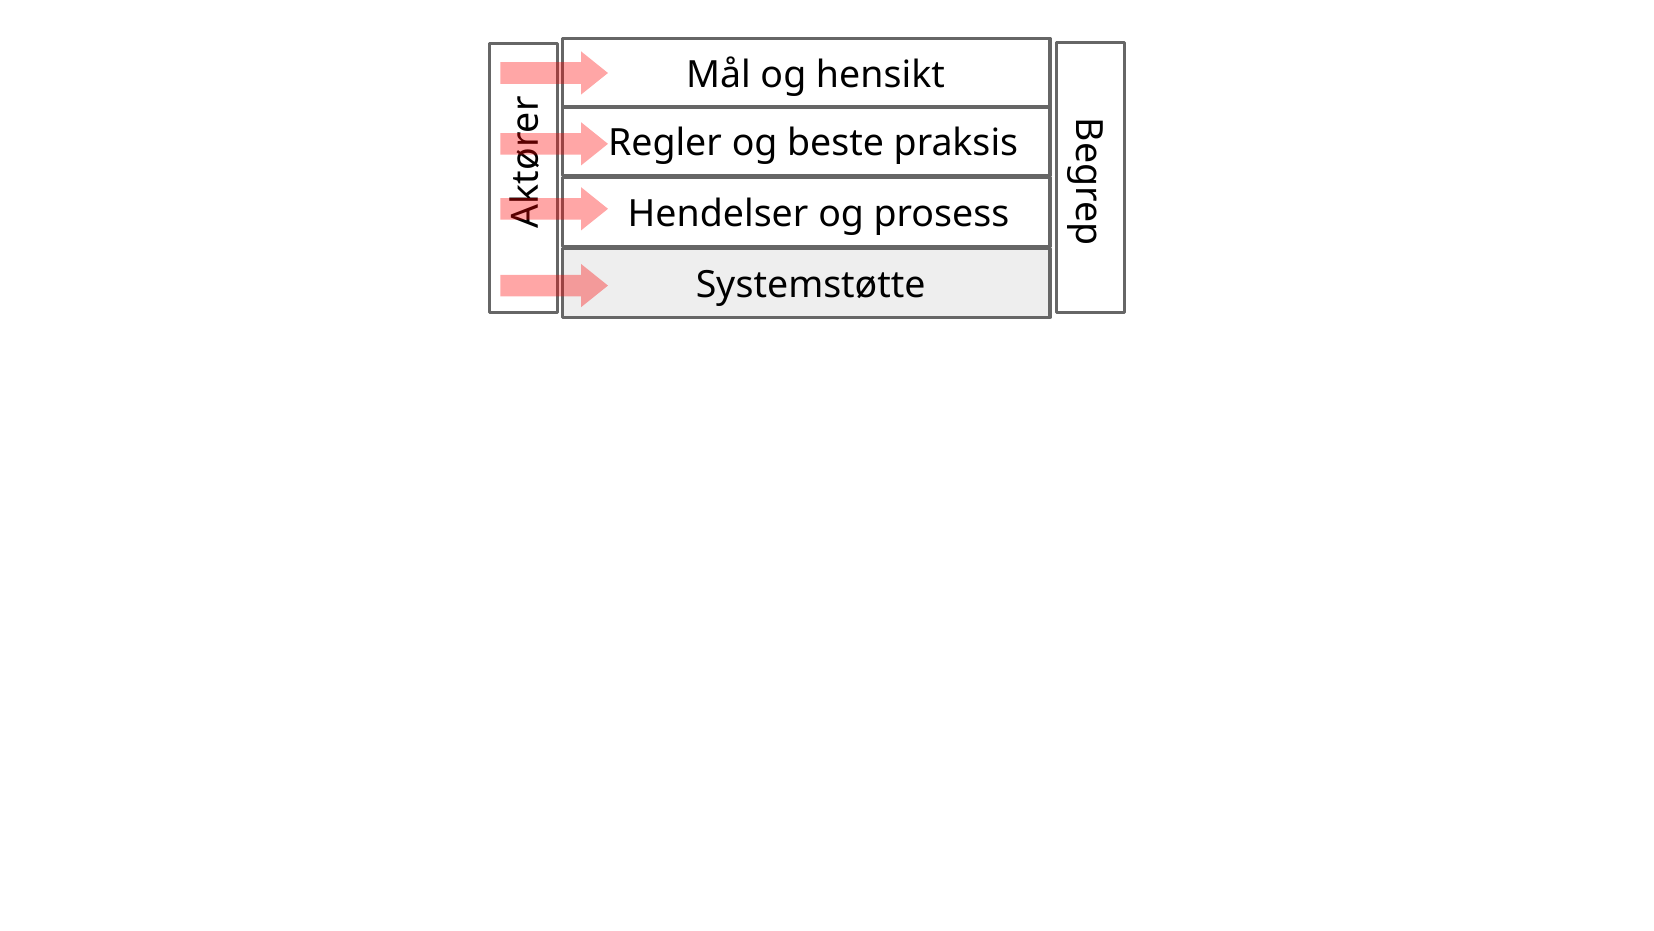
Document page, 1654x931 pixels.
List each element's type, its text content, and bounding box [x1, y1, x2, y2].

text_box [500, 122, 608, 166]
text_box [500, 263, 608, 308]
text_box [500, 187, 608, 231]
text_box Hendelser og prosess [562, 182, 1051, 242]
text_box [500, 51, 608, 95]
text_box Mål og hensikt [562, 43, 1051, 103]
text_box Regler og beste praksis [562, 111, 1051, 171]
text_box Aktører [493, 43, 554, 313]
text_box Begrep [1060, 42, 1121, 313]
text_box Systemstøtte [562, 253, 1051, 313]
